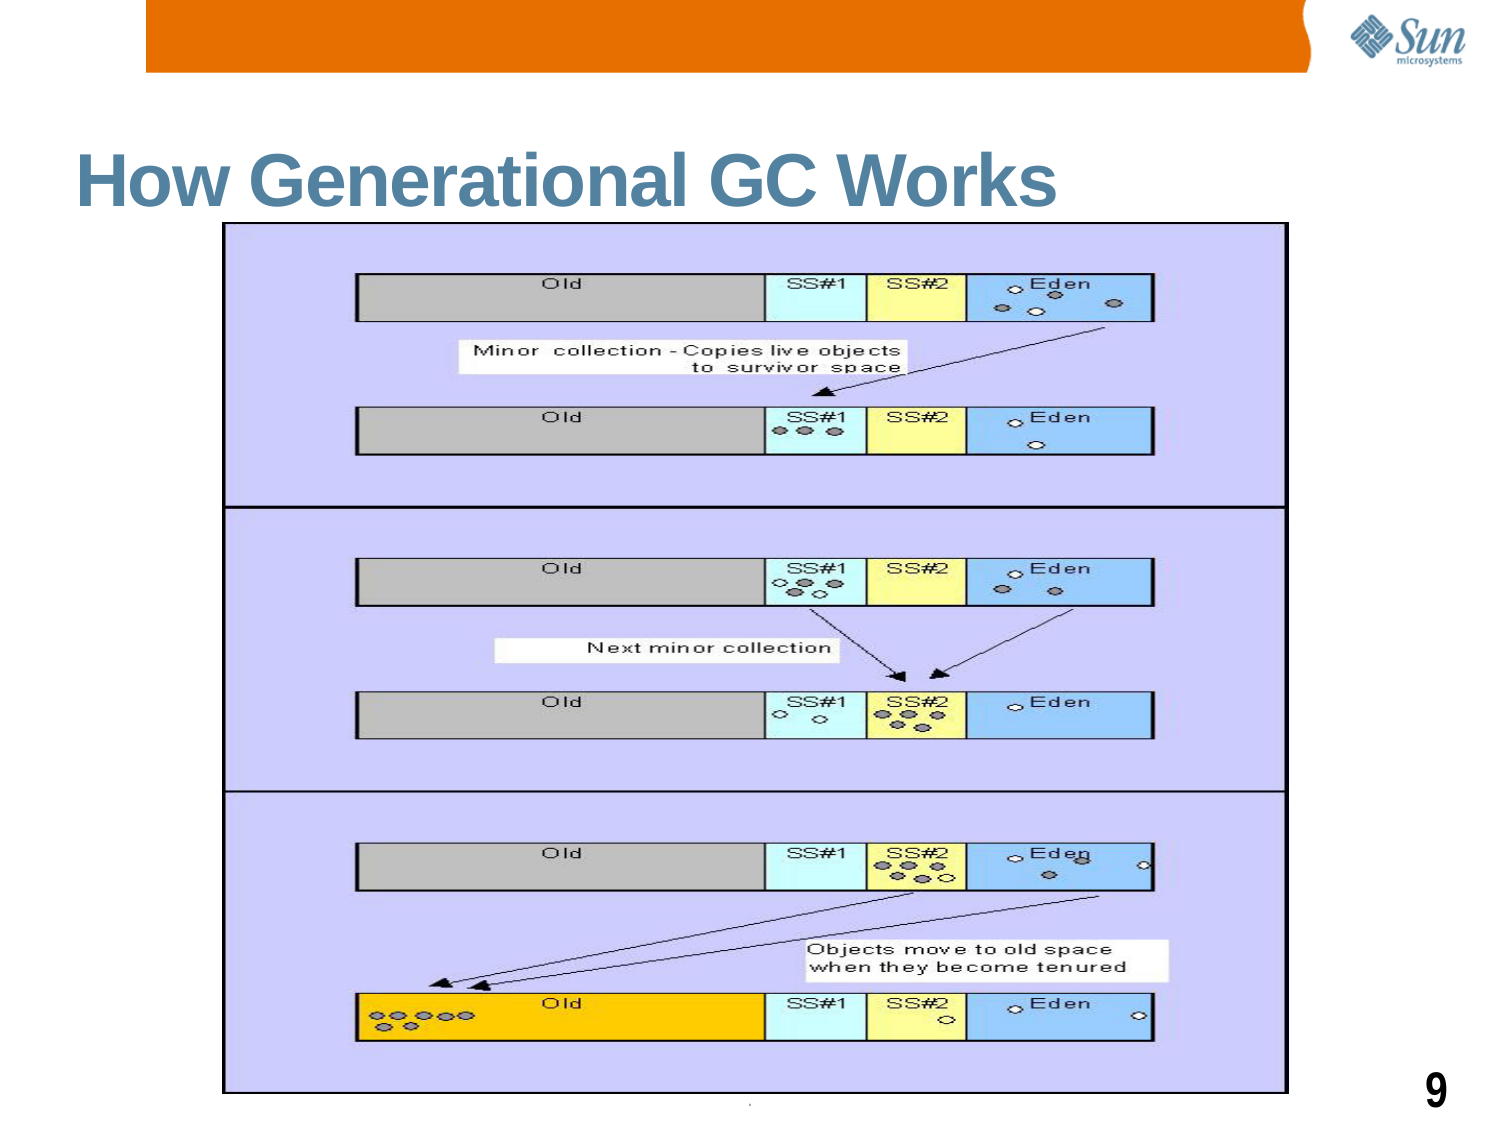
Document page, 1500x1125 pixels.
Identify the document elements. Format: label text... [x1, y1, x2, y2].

picture [146, 0, 1500, 75]
picture [222, 222, 1289, 1094]
title How Generational GC Works [75, 123, 1437, 227]
